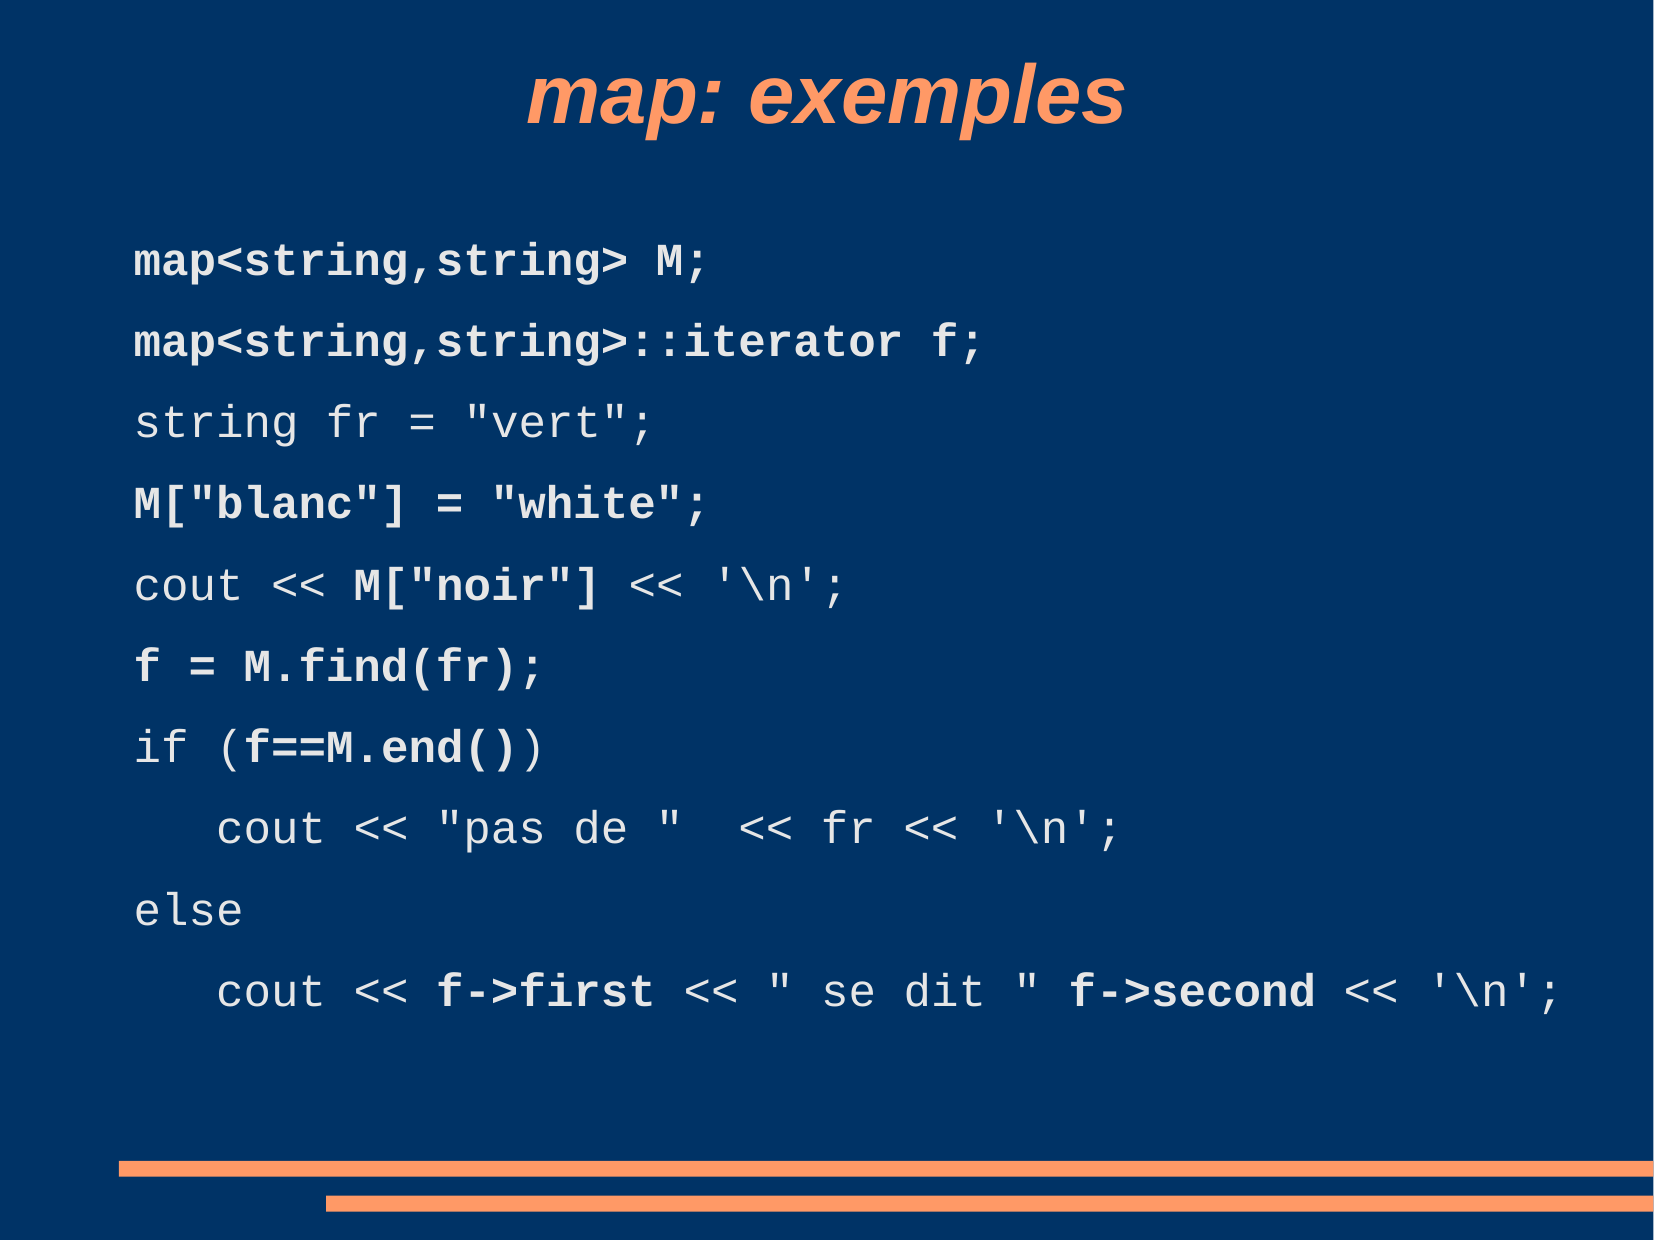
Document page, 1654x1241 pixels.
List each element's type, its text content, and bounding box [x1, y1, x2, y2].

list map<string,string> M; map<string,string>::iterator f; string fr = "vert"; M["blanc"] = "white"; cout << M["noir"] << '\n'; f = M.find(fr); if (f==M.end()) cout << "pas de " << fr << '\n'; else cout << f->first << " se dit " f->second << '\n'; [115, 237, 1648, 1048]
title map: exemples [121, 48, 1534, 142]
